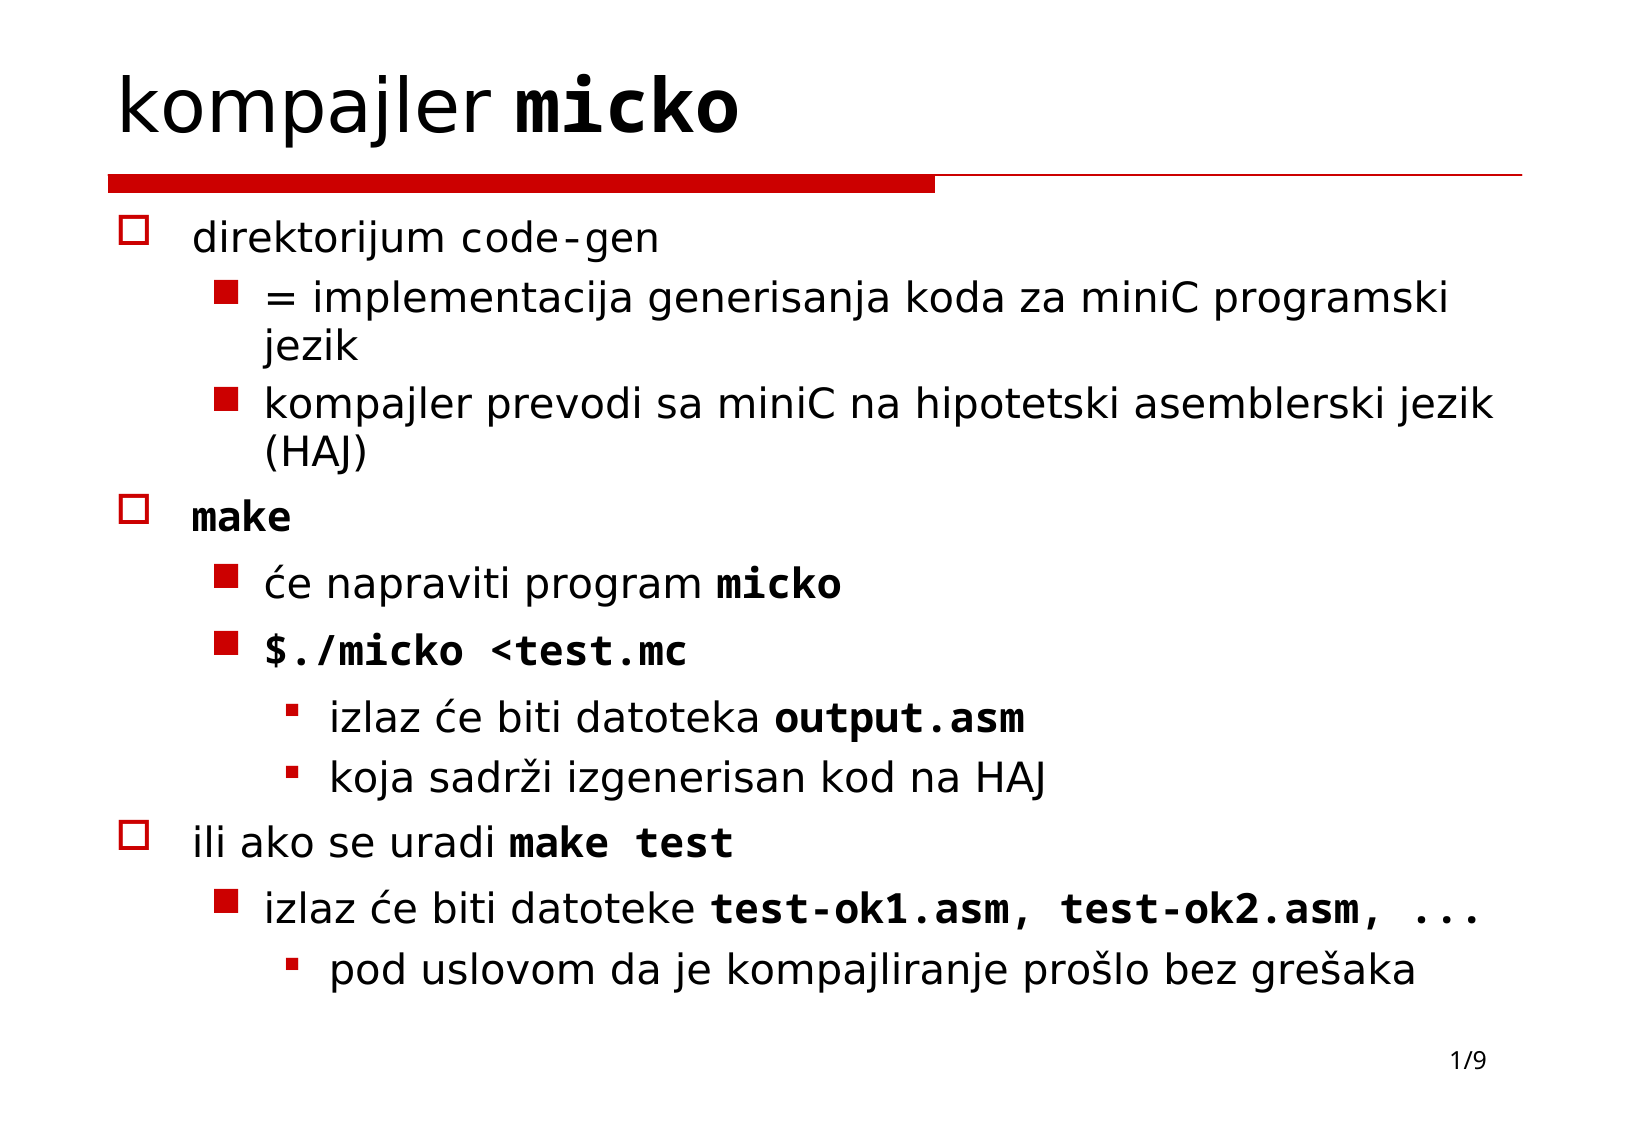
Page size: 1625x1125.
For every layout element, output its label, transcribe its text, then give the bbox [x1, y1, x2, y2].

list direktorijum code-gen = implementacija generisanja koda za miniC programski jezik kompajler prevodi sa miniC na hipotetski asemblerski jezik (HAJ) make će napraviti program micko $./micko <test.mc izlaz će biti datoteka output.asm koja sadrži izgenerisan kod na HAJ ili ako se uradi make test izlaz će biti datoteke test-ok1.asm, test-ok2.asm, ... pod uslovom da je kompajliranje prošlo bez grešaka [100, 199, 1522, 1080]
title kompajler micko [101, 54, 1524, 163]
